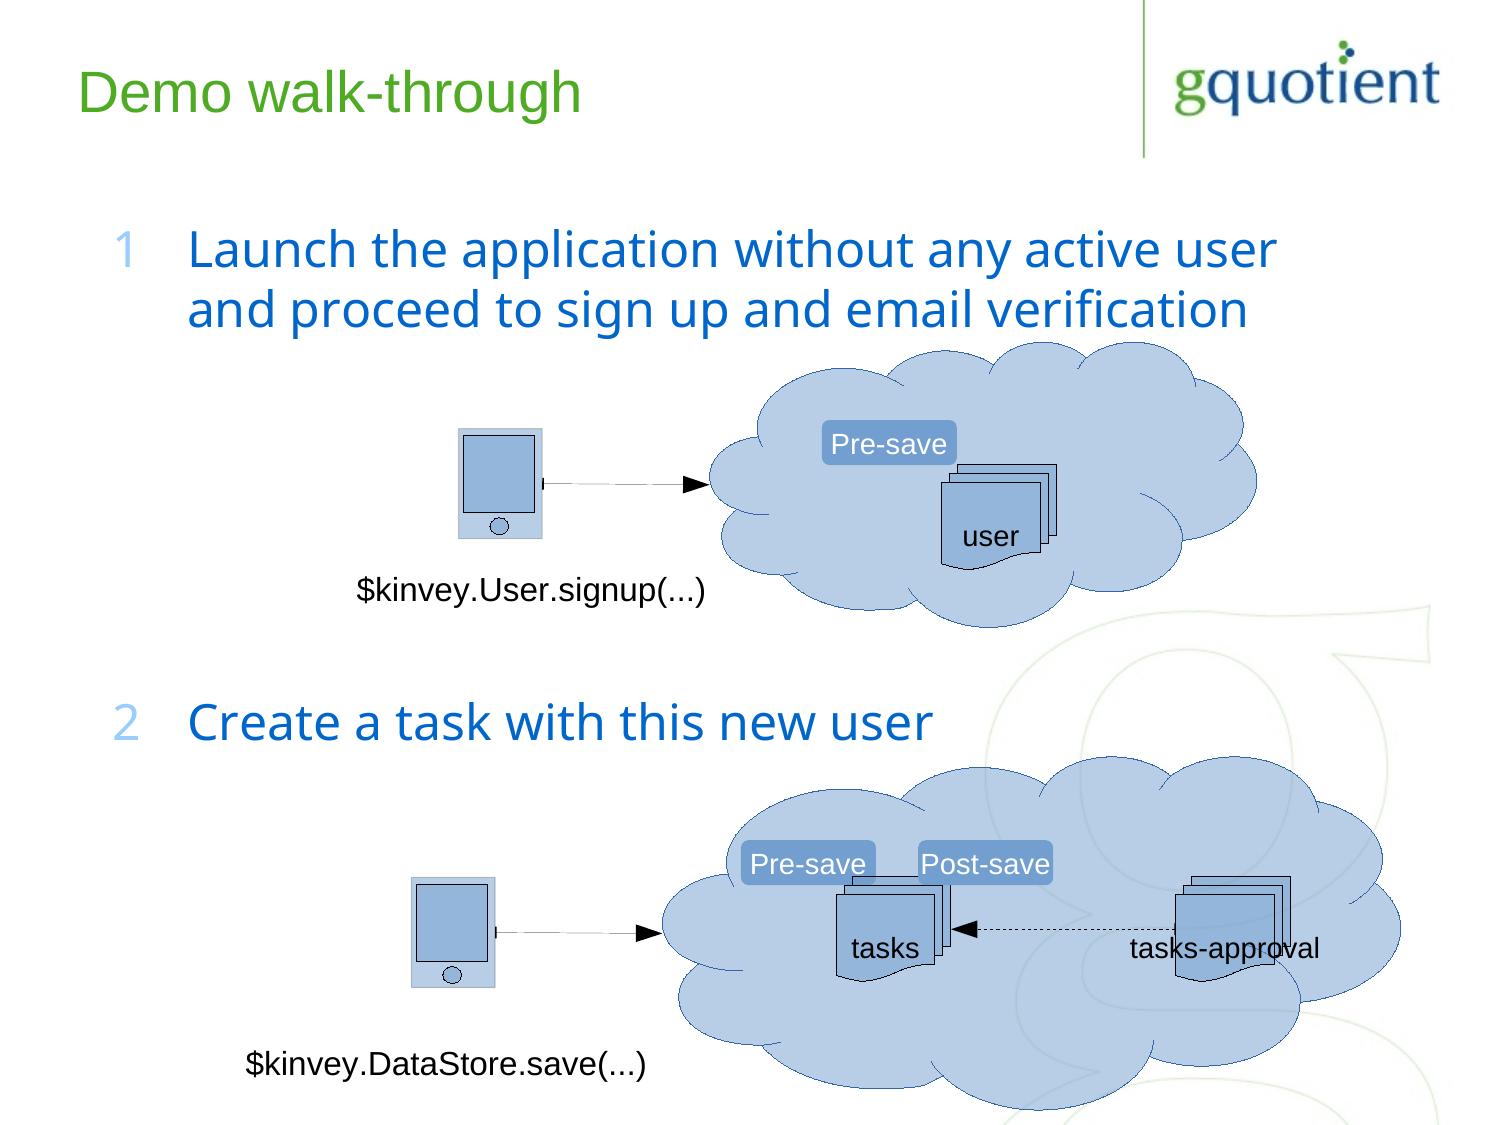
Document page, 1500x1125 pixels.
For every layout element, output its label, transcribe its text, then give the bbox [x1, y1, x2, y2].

text_box Create a task with this new user [97, 546, 1362, 1125]
text_box [458, 428, 543, 539]
picture [0, 0, 1500, 1125]
title Demo walk-through [62, 28, 1113, 149]
text_box Launch the application without any active user and proceed to sign up and email verification [97, 210, 1362, 546]
text_box [709, 342, 1257, 546]
text_box user [941, 464, 1057, 546]
text_box [1362, 821, 1401, 984]
text_box Pre-save [821, 420, 957, 466]
